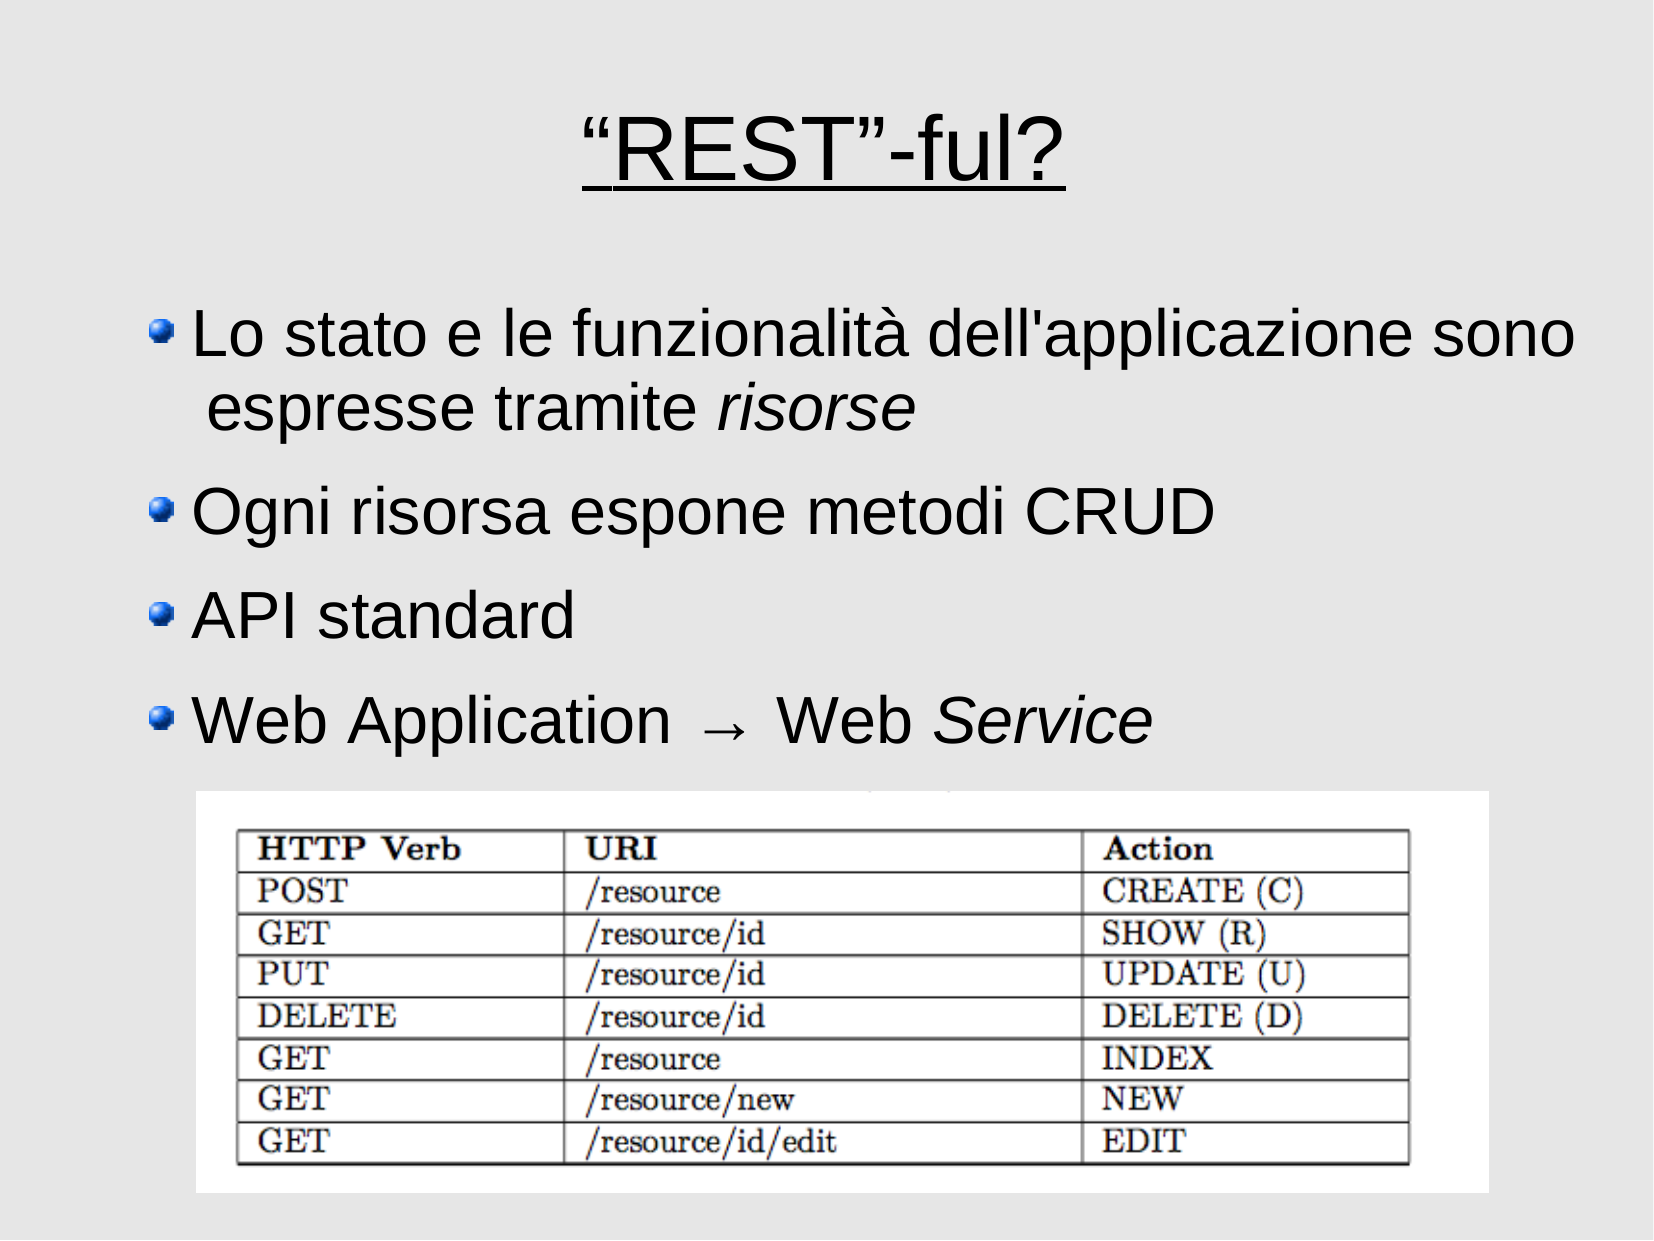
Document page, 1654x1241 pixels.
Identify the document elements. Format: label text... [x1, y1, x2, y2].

list Lo stato e le funzionalità dell'applicazione sono espresse tramite risorse Ogni risorsa espone metodi CRUD API standard Web Application → Web Service [135, 292, 1619, 1241]
title “REST”-ful? [82, 48, 1566, 252]
picture [196, 791, 1489, 1193]
